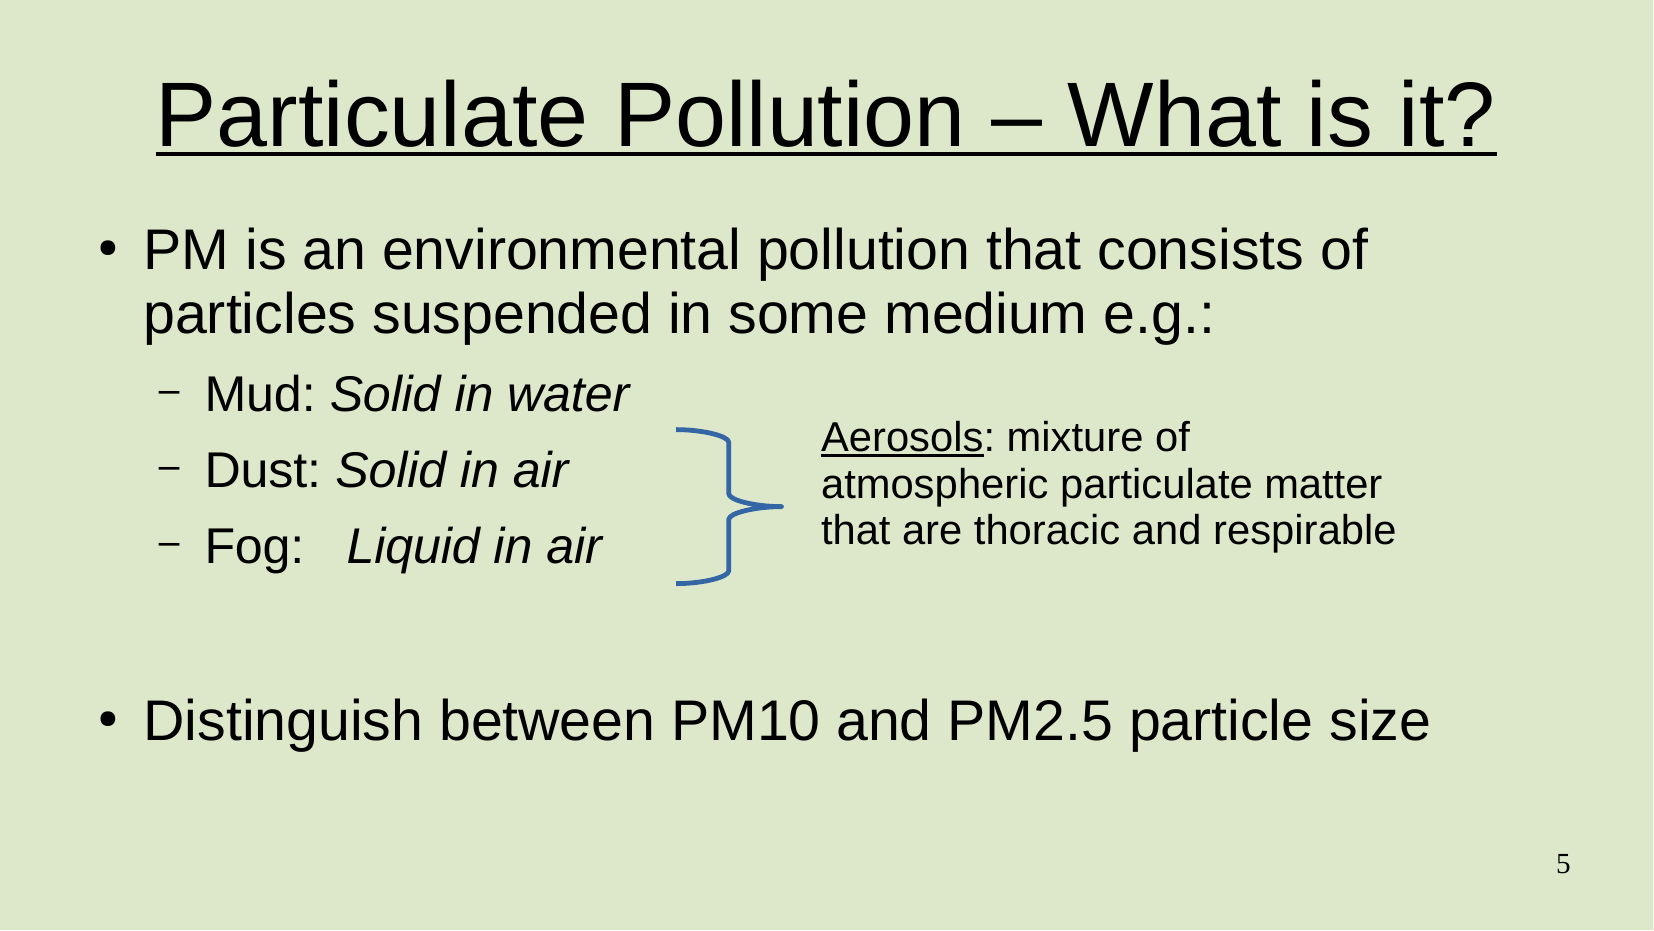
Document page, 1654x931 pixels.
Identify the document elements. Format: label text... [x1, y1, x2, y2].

text_box Aerosols: mixture of atmospheric particulate matter that are thoracic and respirable [806, 406, 1418, 608]
list PM is an environmental pollution that consists of particles suspended in some medium e.g.: Mud: Solid in water Dust: Solid in air Fog: Liquid in air Distinguish between PM10 and PM2.5 particle size [82, 217, 1571, 758]
title Particulate Pollution – What is it? [82, 37, 1571, 193]
